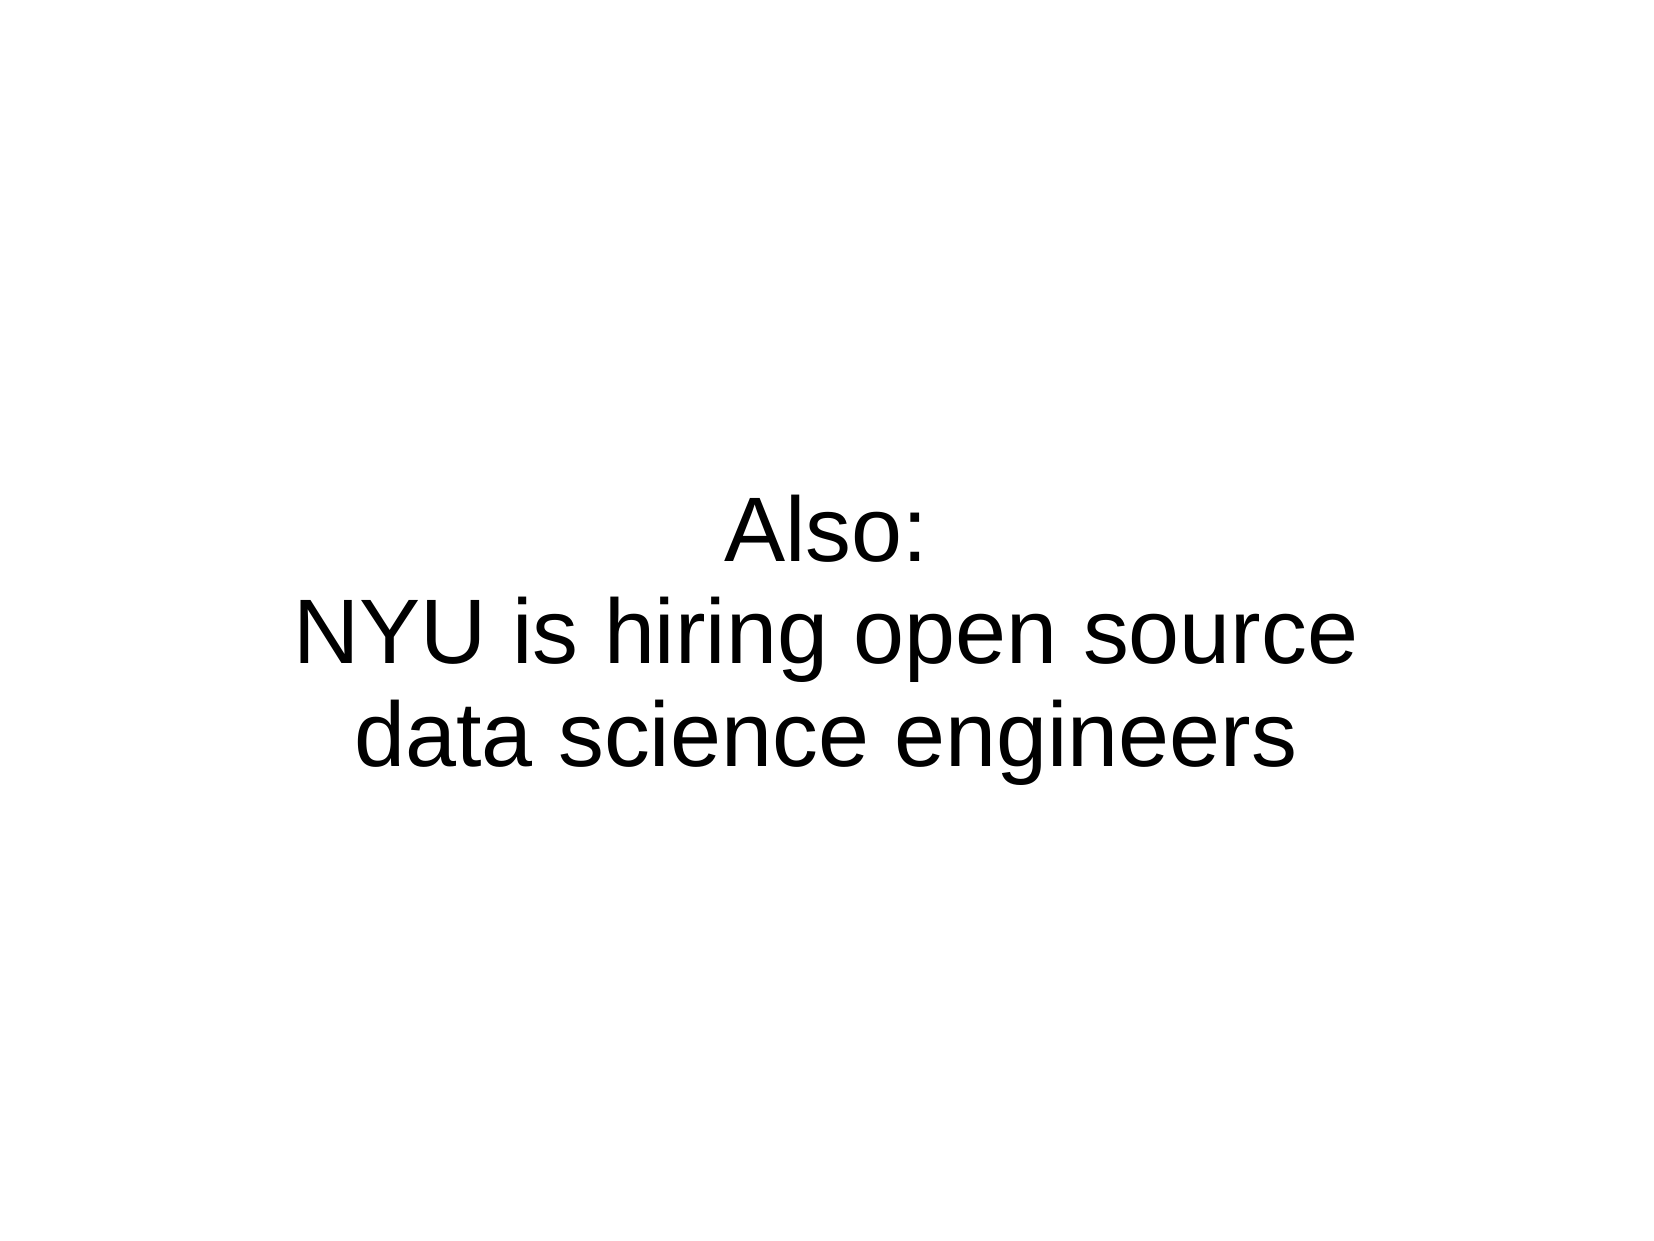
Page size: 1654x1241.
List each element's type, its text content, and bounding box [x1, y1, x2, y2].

subtitle Also: NYU is hiring open source data science engineers [82, 49, 1571, 1010]
